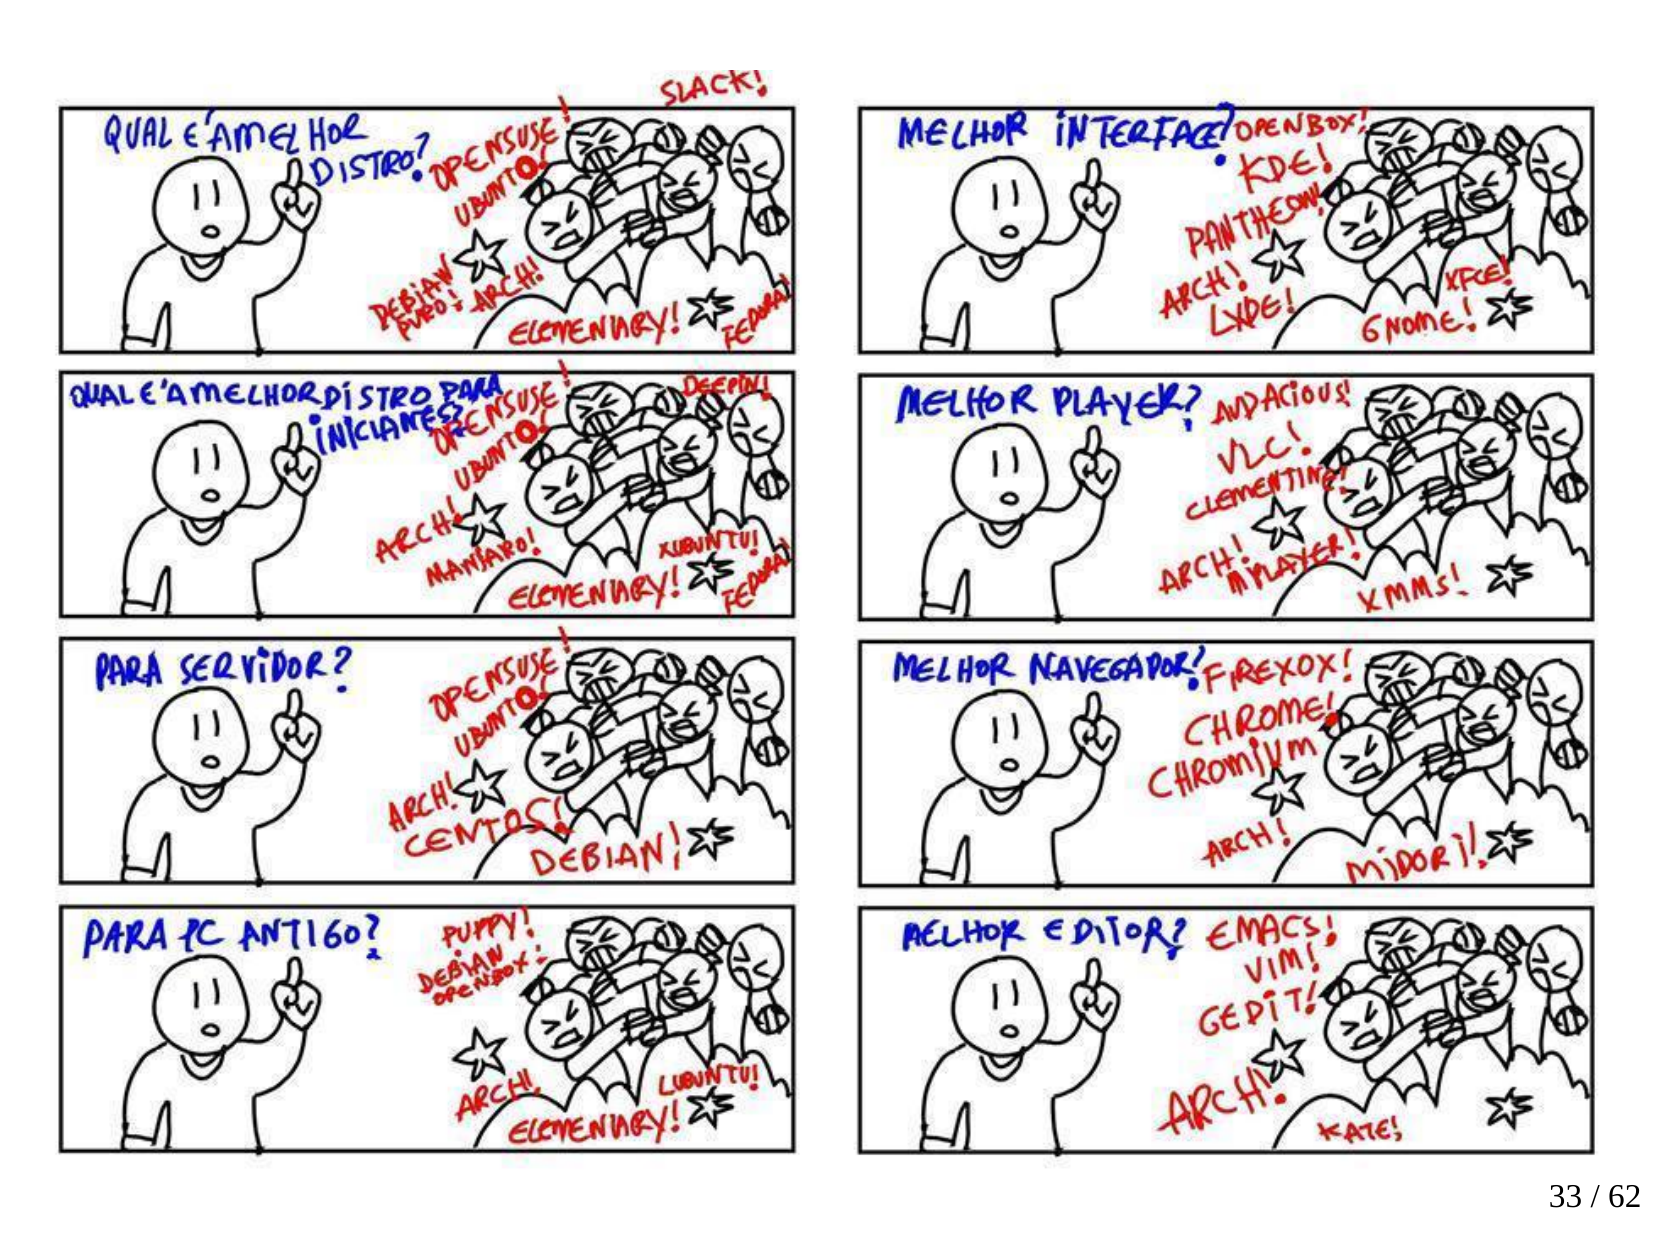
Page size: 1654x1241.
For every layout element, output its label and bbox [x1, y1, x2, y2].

picture [47, 70, 1615, 1170]
